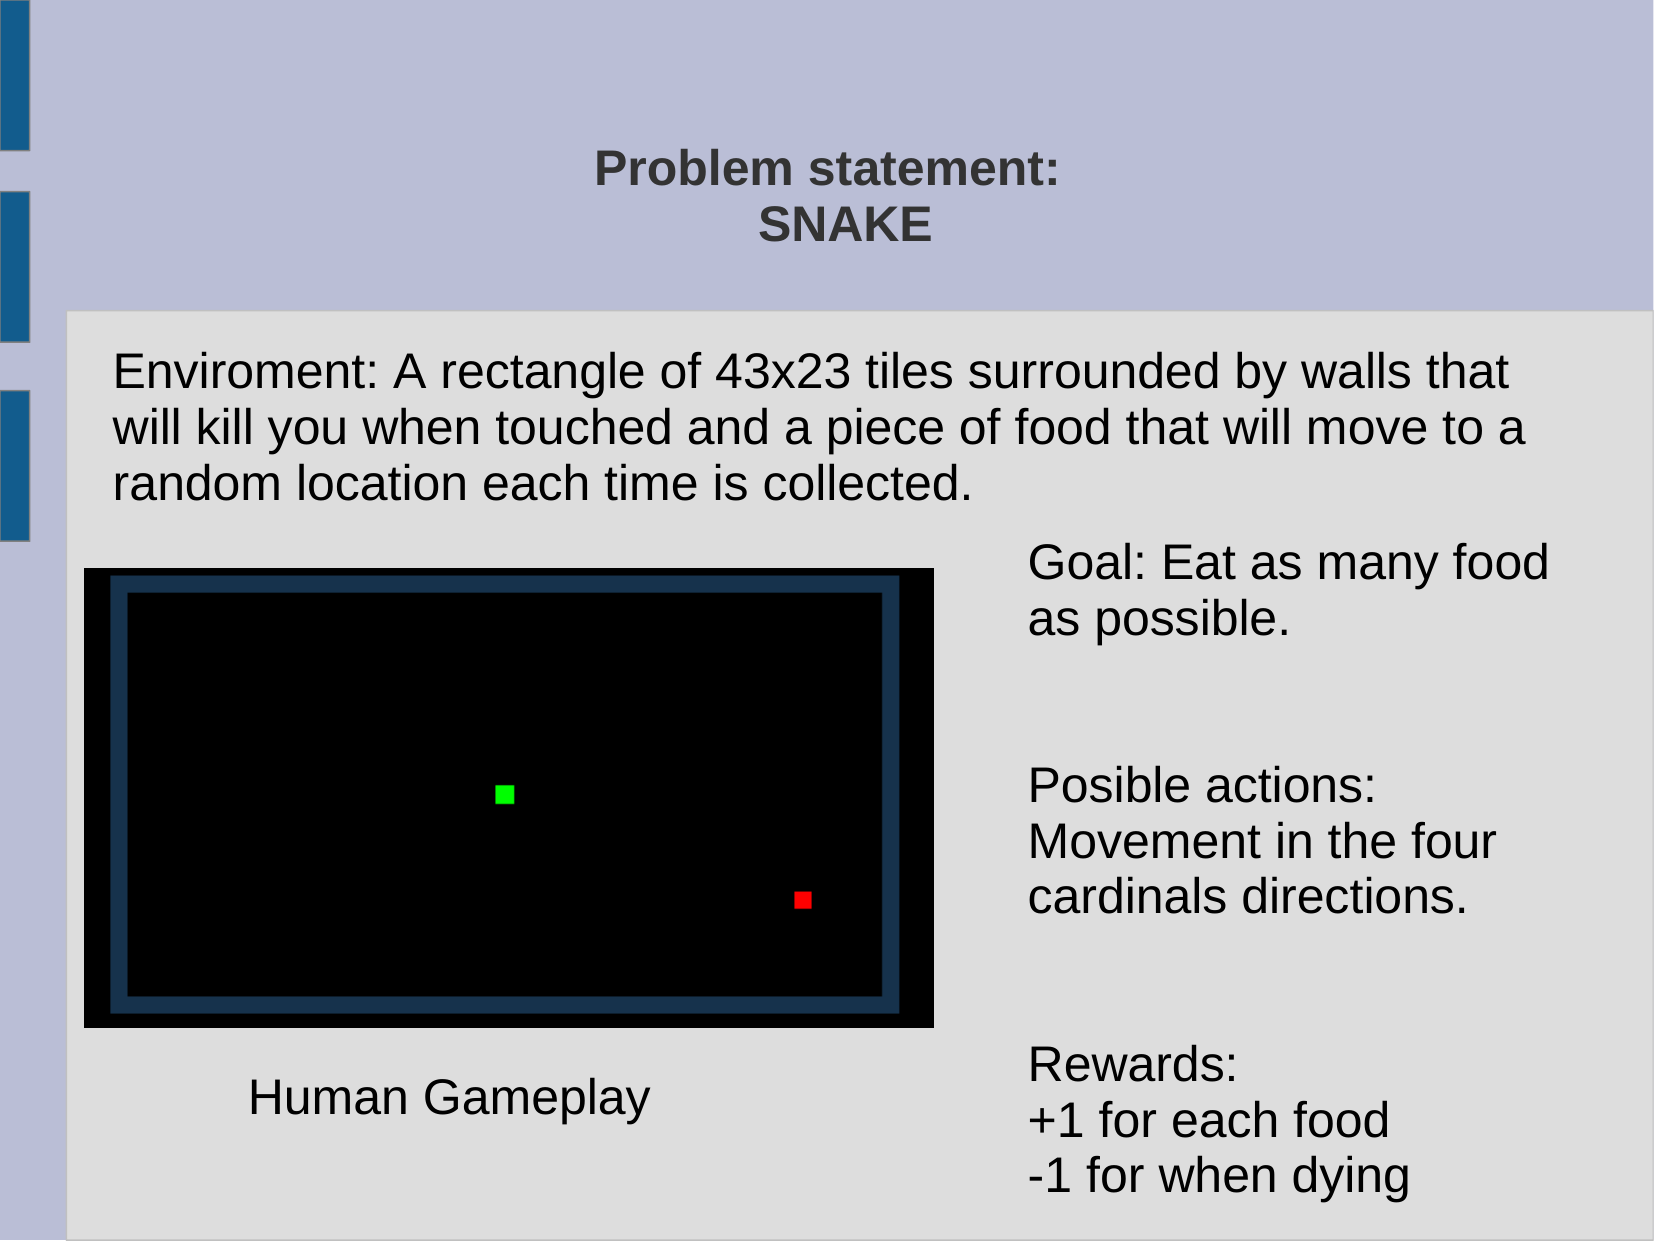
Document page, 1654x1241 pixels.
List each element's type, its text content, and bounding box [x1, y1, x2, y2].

text_box Enviroment: A rectangle of 43x23 tiles surrounded by walls that will kill you when touched and a piece of food that will move to a random location each time is collected. [112, 340, 1560, 508]
picture [84, 568, 934, 1028]
text_box Goal: Eat as many food as possible. Posible actions: Movement in the four cardinals directions. Rewards: +1 for each food -1 for when dying [1027, 531, 1595, 1201]
title Problem statement: SNAKE [121, 91, 1534, 299]
text_box Human Gameplay [247, 1066, 733, 1122]
